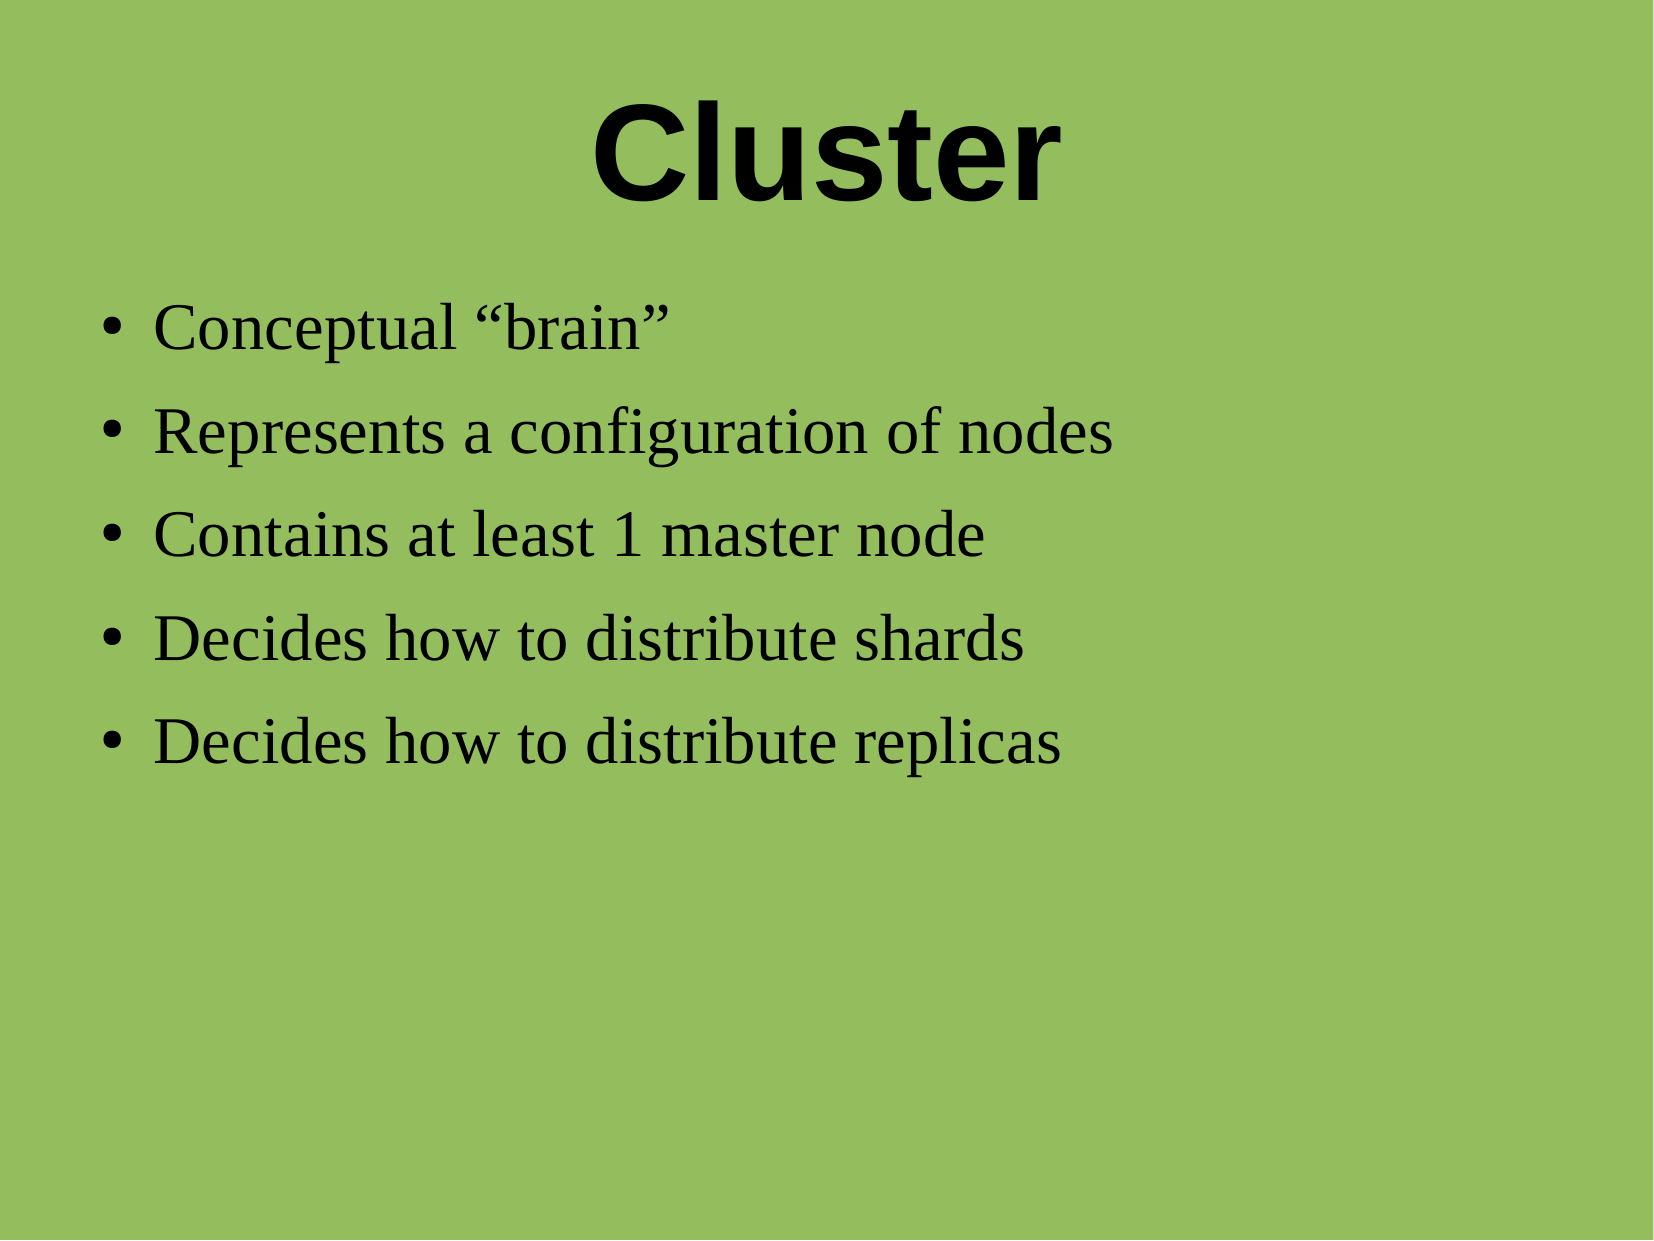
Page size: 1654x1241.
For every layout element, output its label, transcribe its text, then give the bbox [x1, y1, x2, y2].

list Conceptual “brain” Represents a configuration of nodes Contains at least 1 master node Decides how to distribute shards Decides how to distribute replicas [82, 290, 1571, 1109]
title Cluster [82, 49, 1571, 257]
